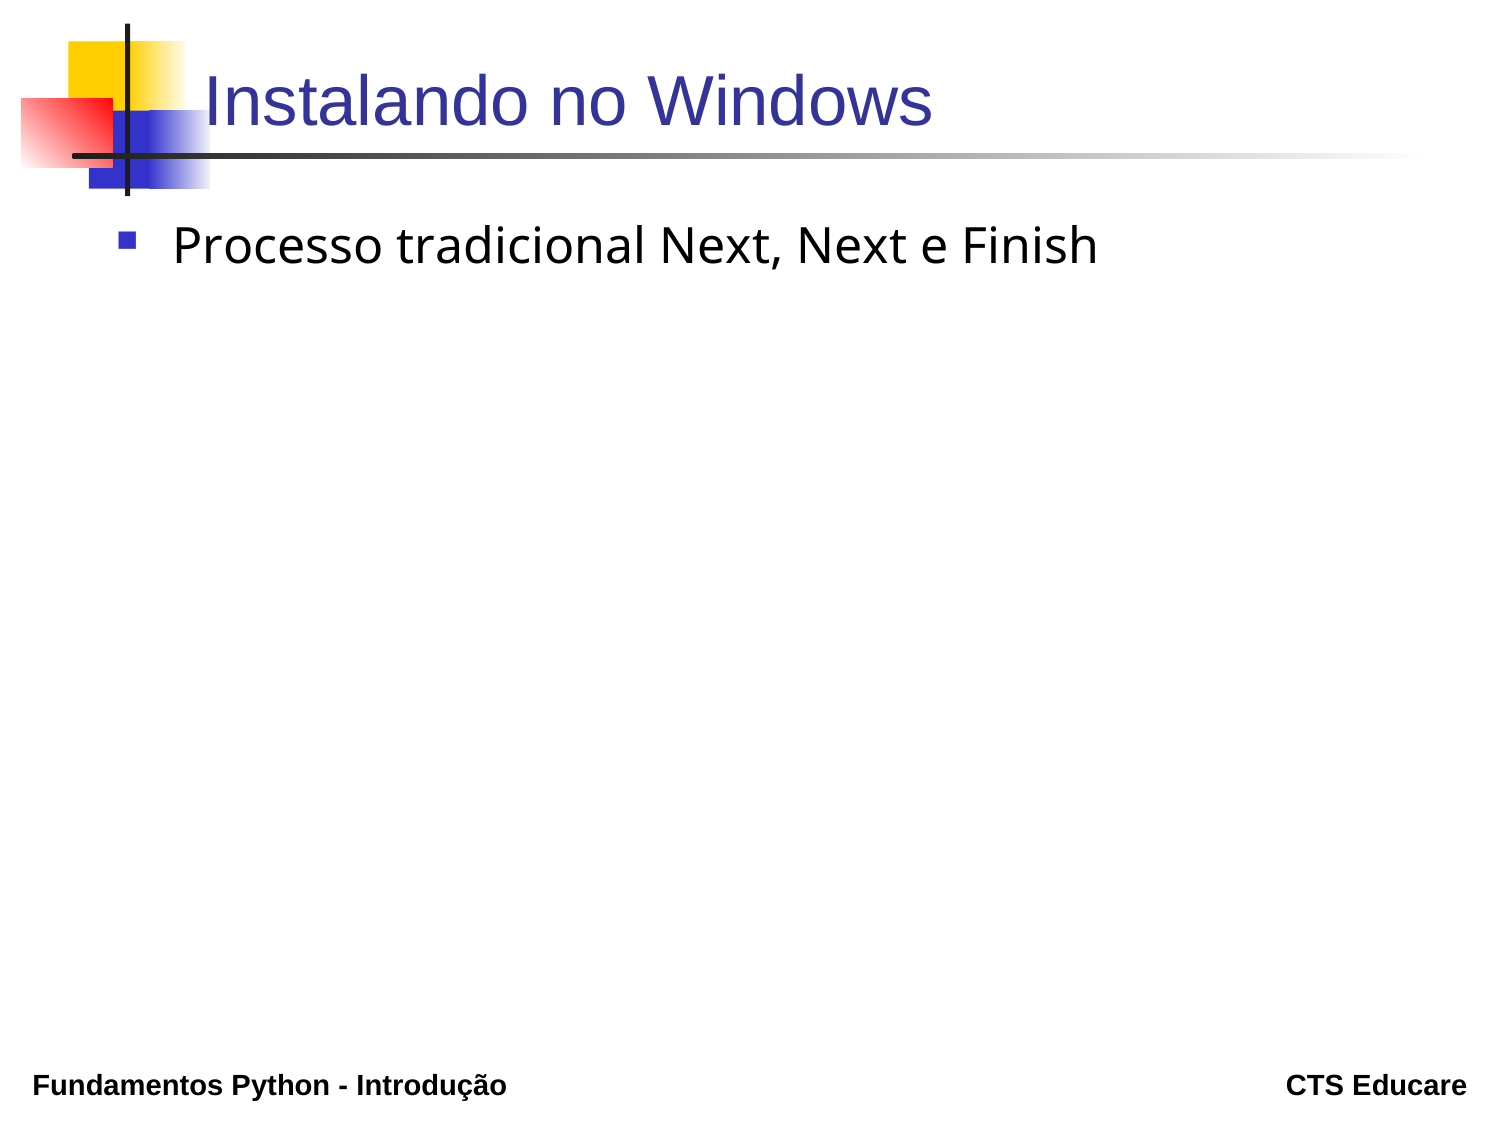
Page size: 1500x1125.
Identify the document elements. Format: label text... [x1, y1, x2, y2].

list Processo tradicional Next, Next e Finish [100, 206, 1447, 1024]
title Instalando no Windows [188, 46, 1468, 149]
